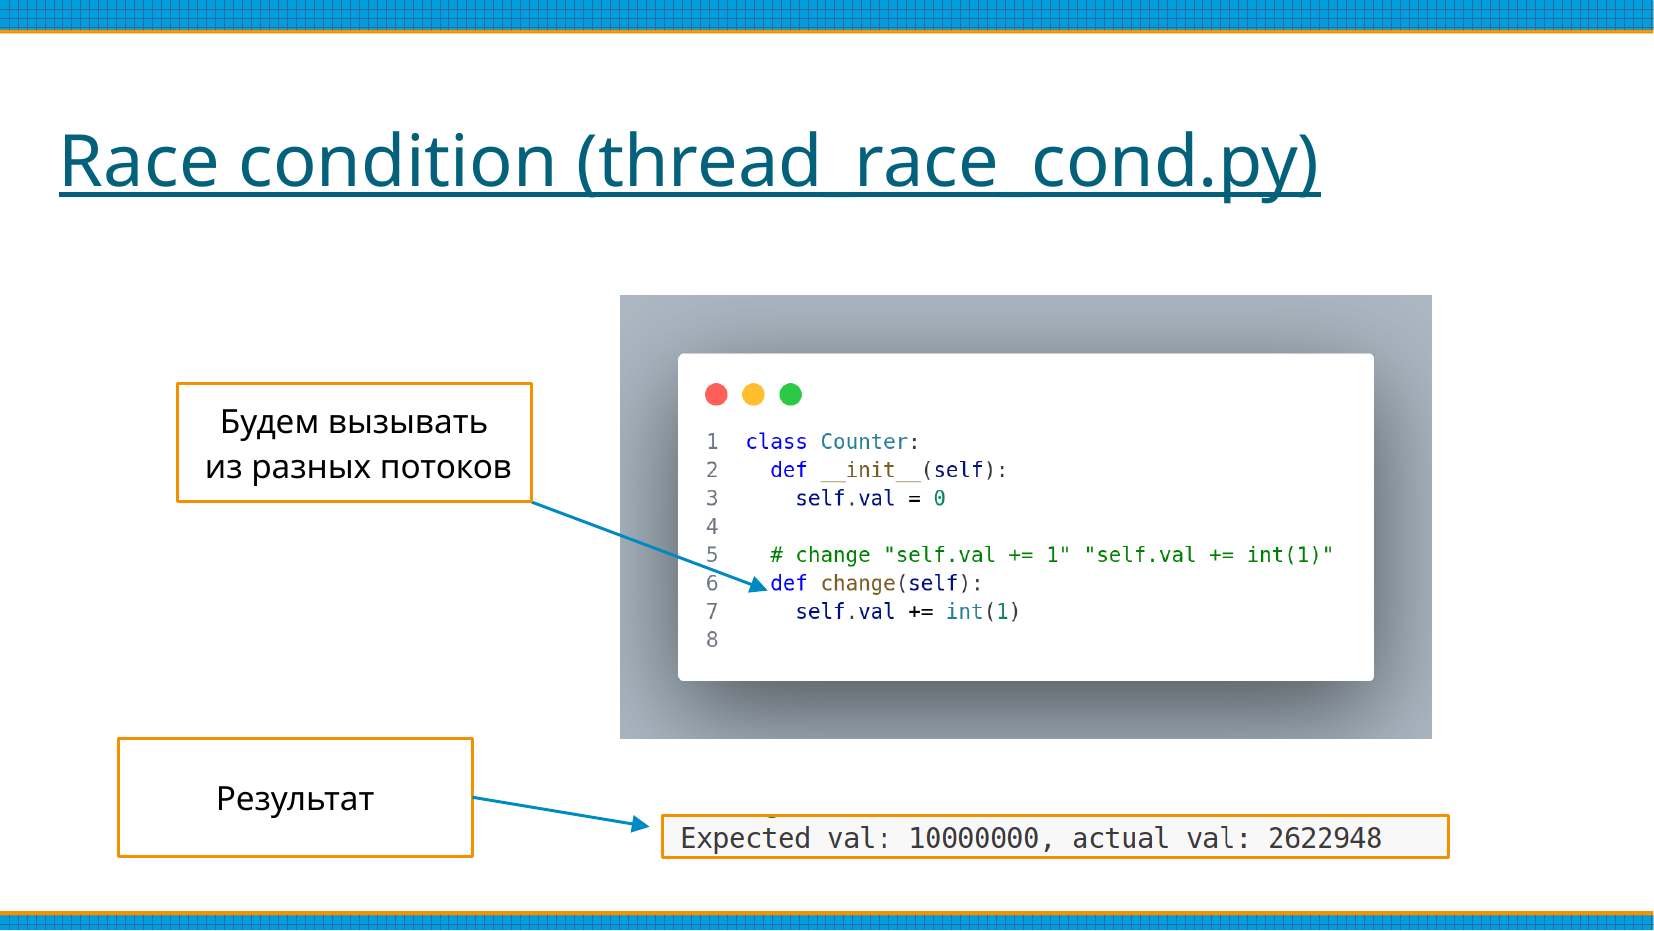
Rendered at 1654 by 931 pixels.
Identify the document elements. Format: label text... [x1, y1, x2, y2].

text_box Результат [118, 738, 473, 857]
picture [663, 816, 1447, 857]
title Race condition (thread_race_cond.py) [59, 80, 1548, 237]
text_box Будем вызывать из разных потоков [177, 383, 532, 502]
picture [620, 295, 1432, 739]
